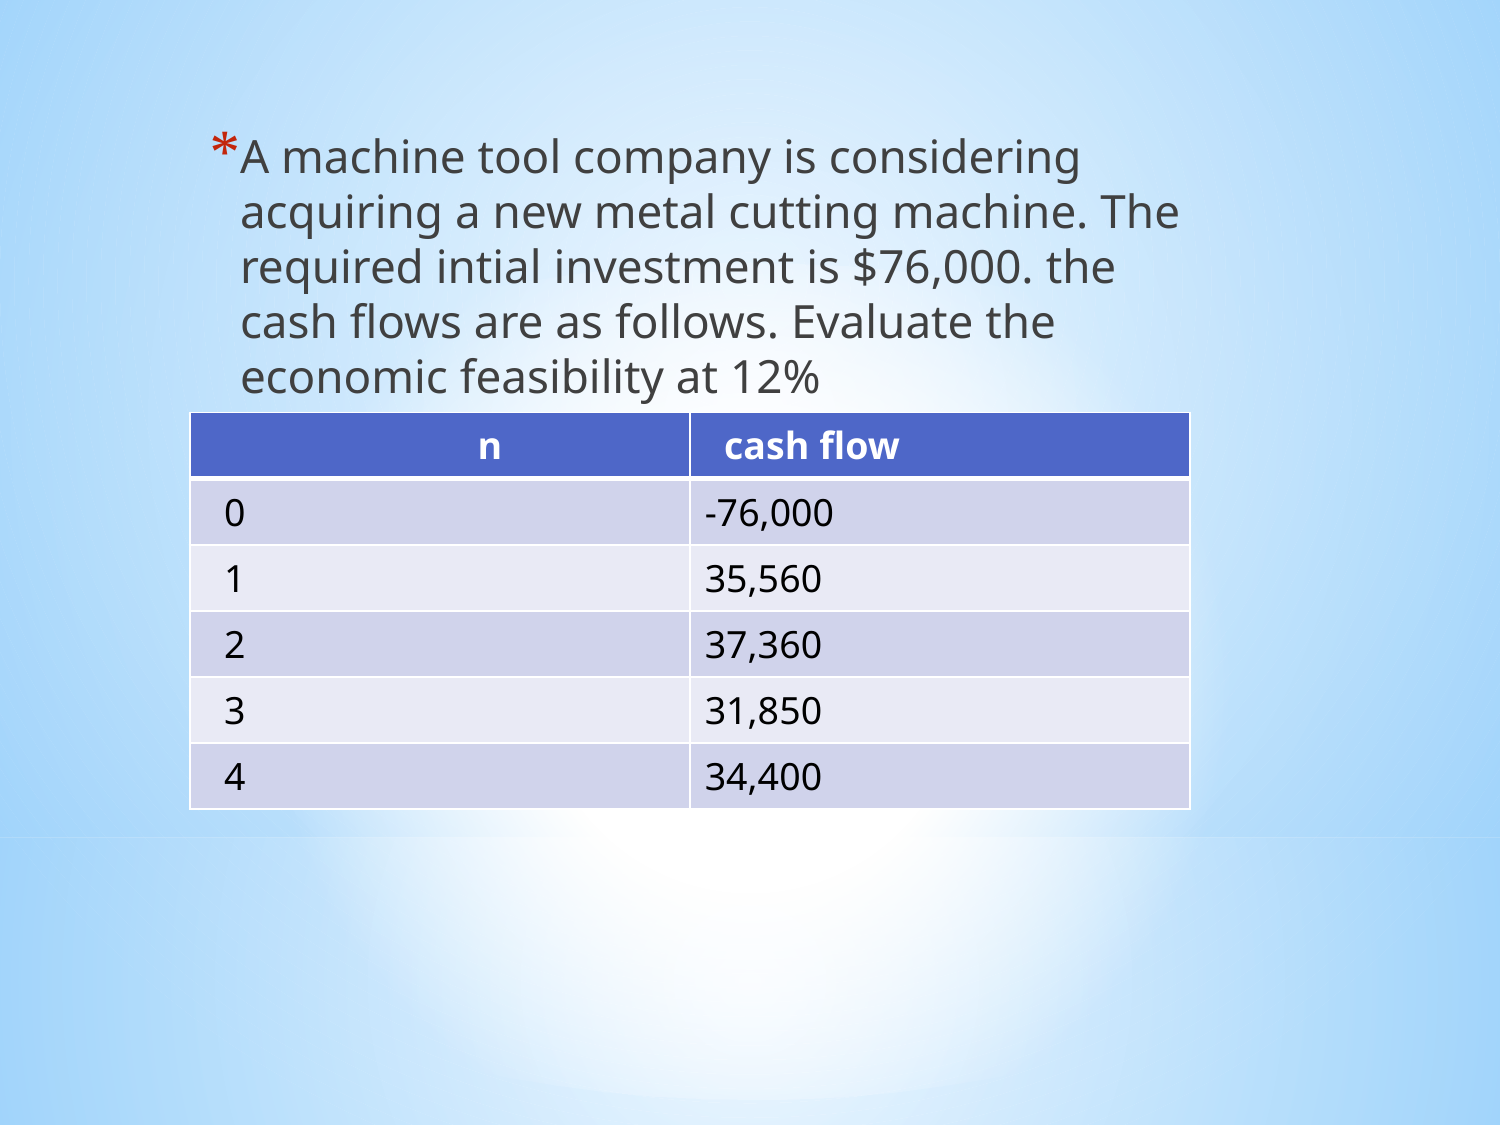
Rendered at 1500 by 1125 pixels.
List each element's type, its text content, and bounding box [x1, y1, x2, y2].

table_header n [191, 413, 689, 476]
table_cell 37,360 [691, 612, 1189, 676]
table_cell 35,560 [691, 546, 1189, 610]
table_cell 2 [191, 612, 689, 676]
list A machine tool company is considering acquiring a new metal cutting machine. The required intial investment is $76,000. the cash flows are as follows. Evaluate the economic feasibility at 12% [187, 120, 1238, 690]
table_cell 34,400 [691, 744, 1189, 808]
table_cell 3 [191, 678, 689, 742]
table_cell 0 [191, 481, 689, 544]
table_cell 1 [191, 546, 689, 610]
table_cell -76,000 [691, 481, 1189, 544]
table_cell 4 [191, 744, 689, 808]
table_header cash flow [691, 413, 1189, 476]
table_cell 31,850 [691, 678, 1189, 742]
